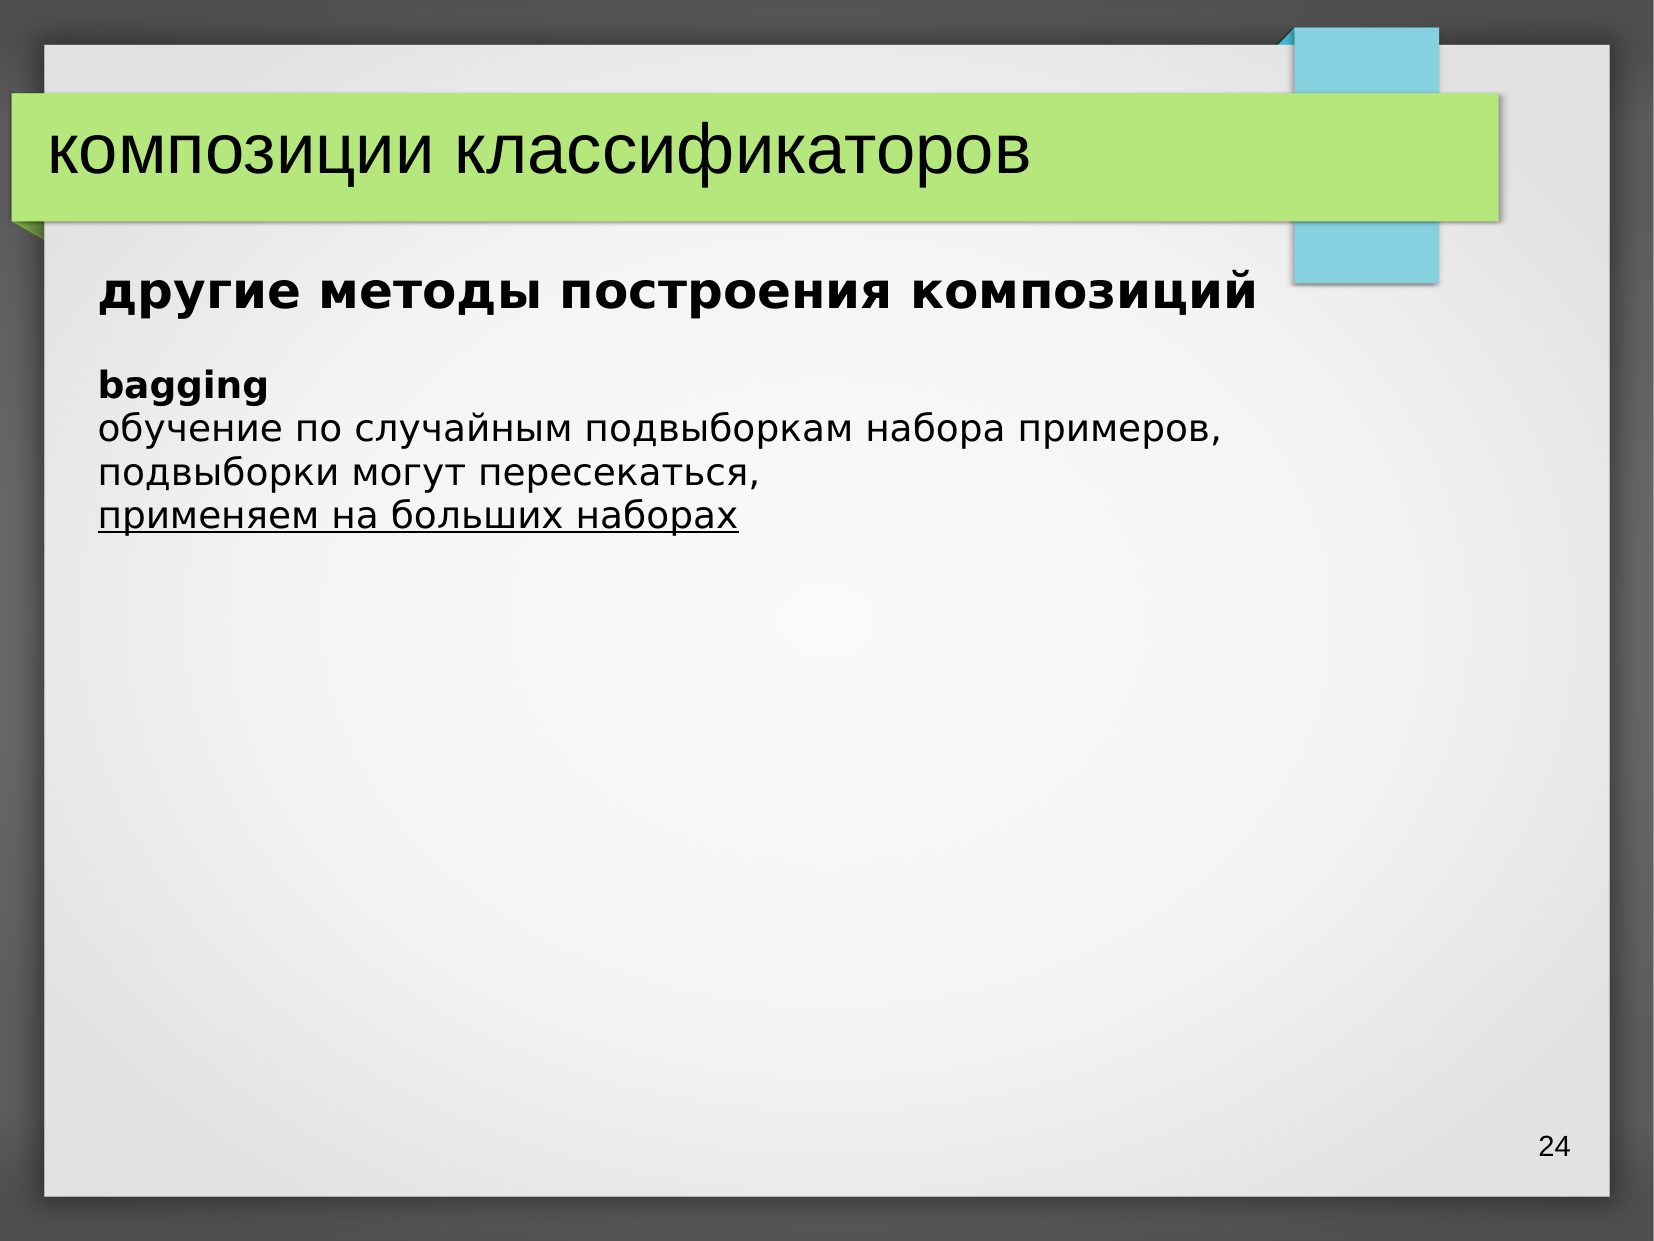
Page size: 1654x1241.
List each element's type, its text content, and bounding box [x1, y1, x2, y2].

picture [0, 0, 1654, 1241]
title композиции классификаторов [47, 109, 1501, 189]
text_box другие методы построения композиций bagging обучение по случайным подвыборкам набора примеров, подвыборки могут пересекаться, применяем на больших наборах [82, 254, 1276, 969]
